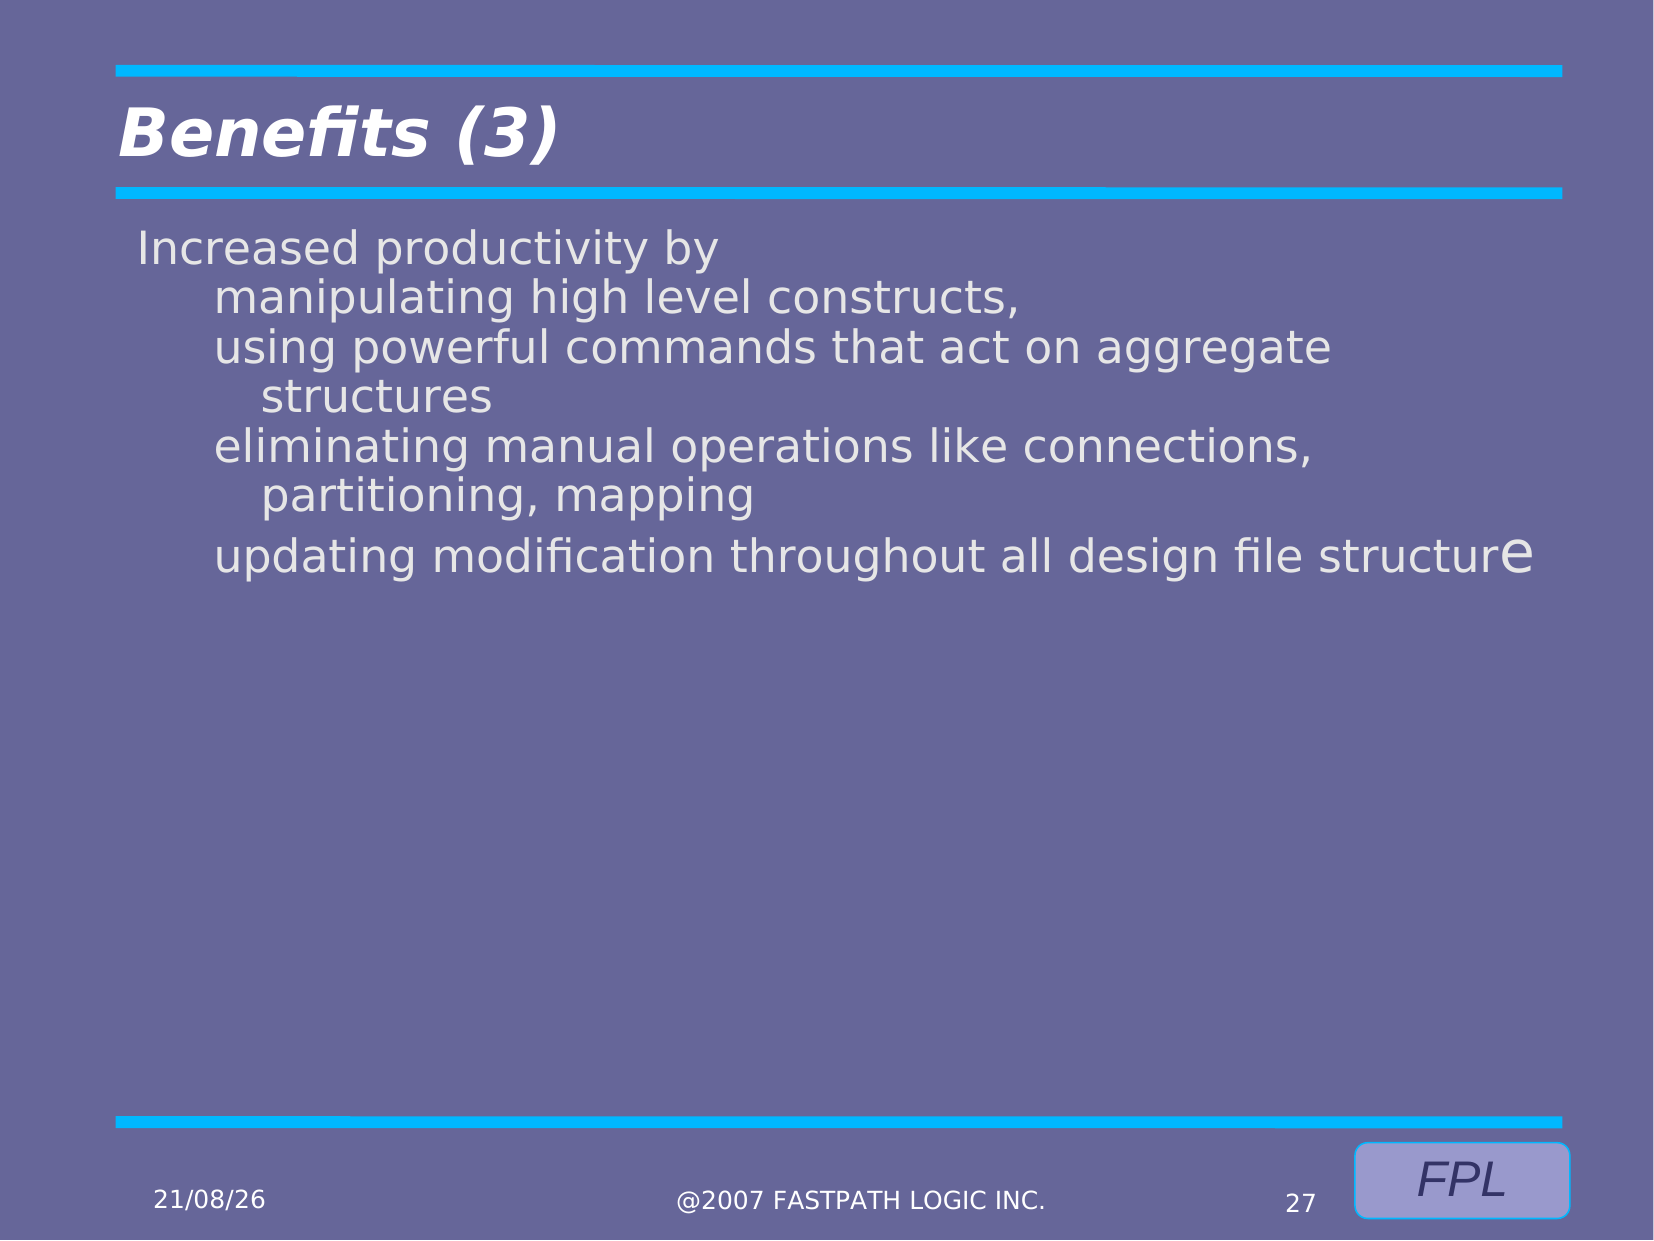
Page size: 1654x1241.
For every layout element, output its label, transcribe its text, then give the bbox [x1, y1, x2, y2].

list Increased productivity by manipulating high level constructs, using powerful commands that act on aggregate structures eliminating manual operations like connections, partitioning, mapping updating modification throughout all design file structure [118, 224, 1559, 1137]
title Benefits (3)‏ [118, 41, 1531, 220]
